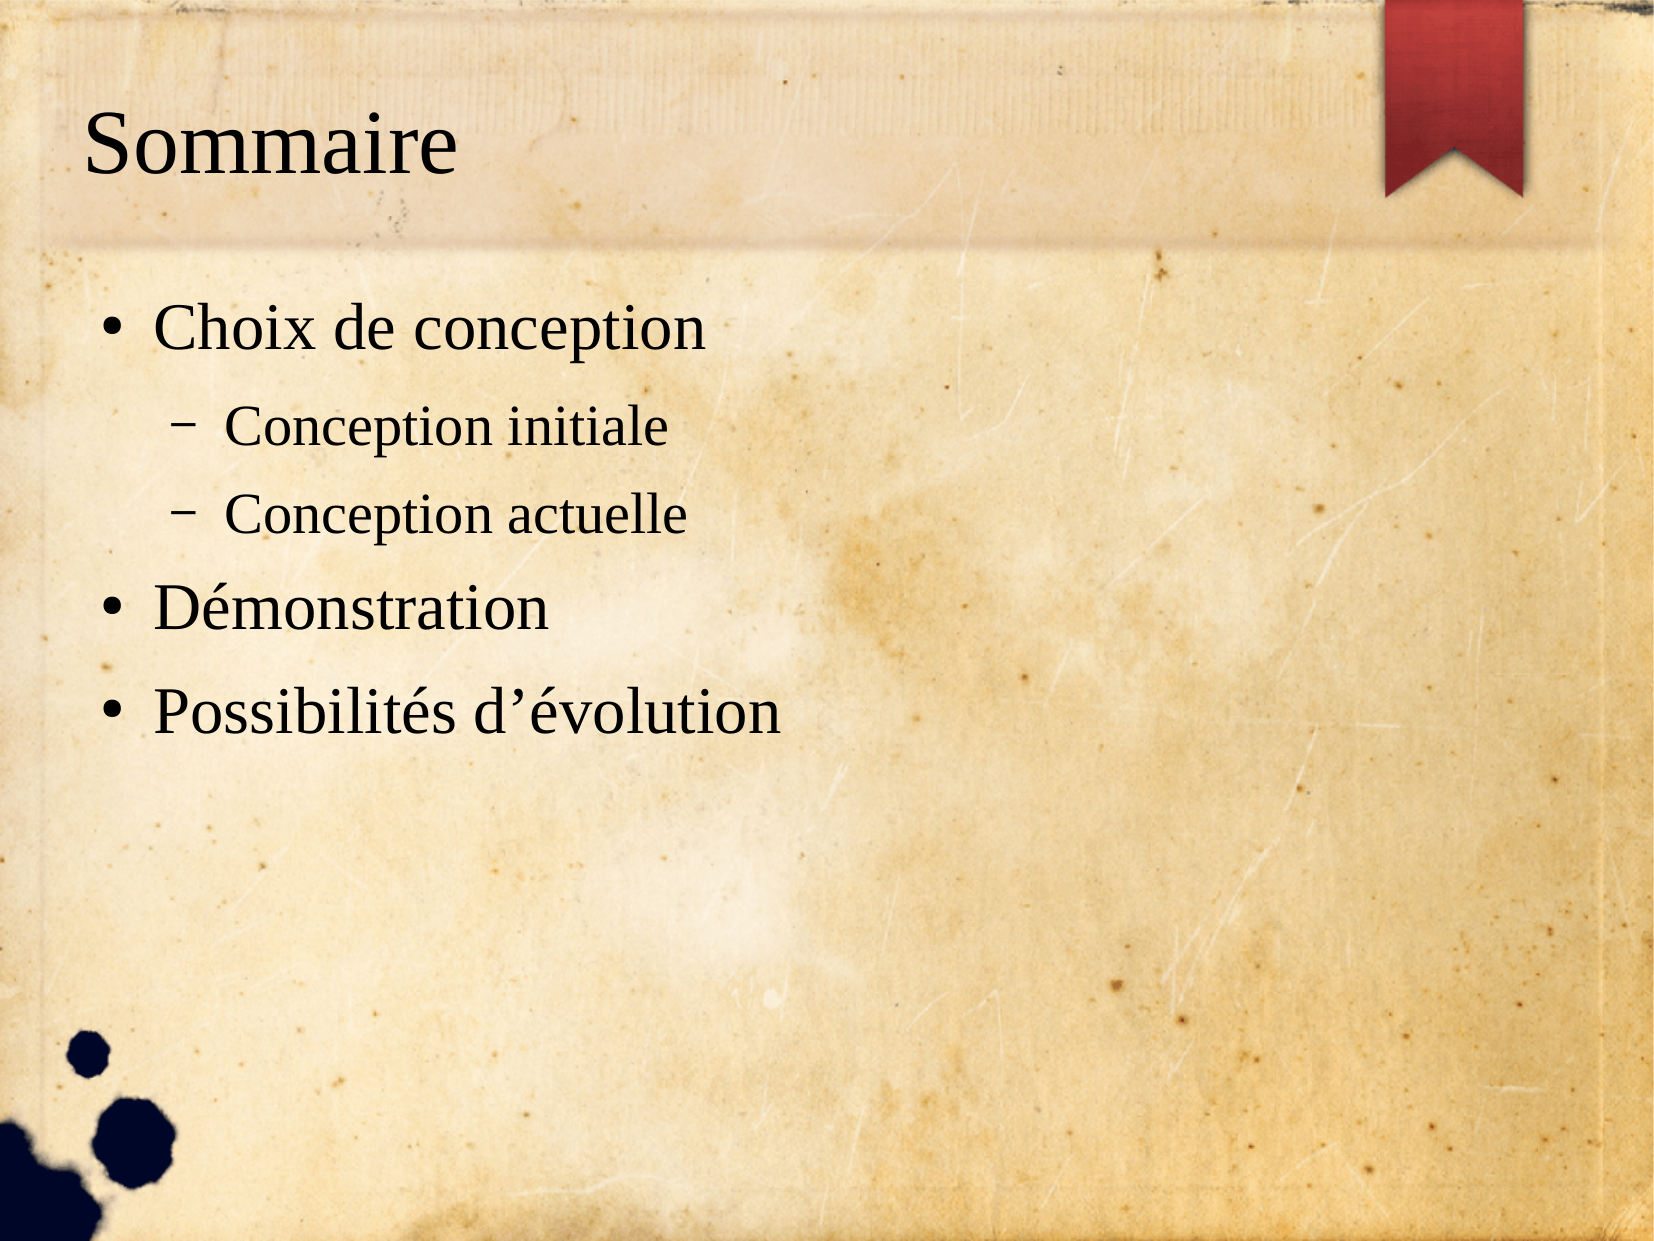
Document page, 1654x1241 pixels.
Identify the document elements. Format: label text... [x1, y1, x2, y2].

title Sommaire [82, 49, 1347, 237]
picture [0, 0, 1654, 1241]
list Choix de conception Conception initiale Conception actuelle Démonstration Possibilités d’évolution [82, 290, 1538, 1010]
